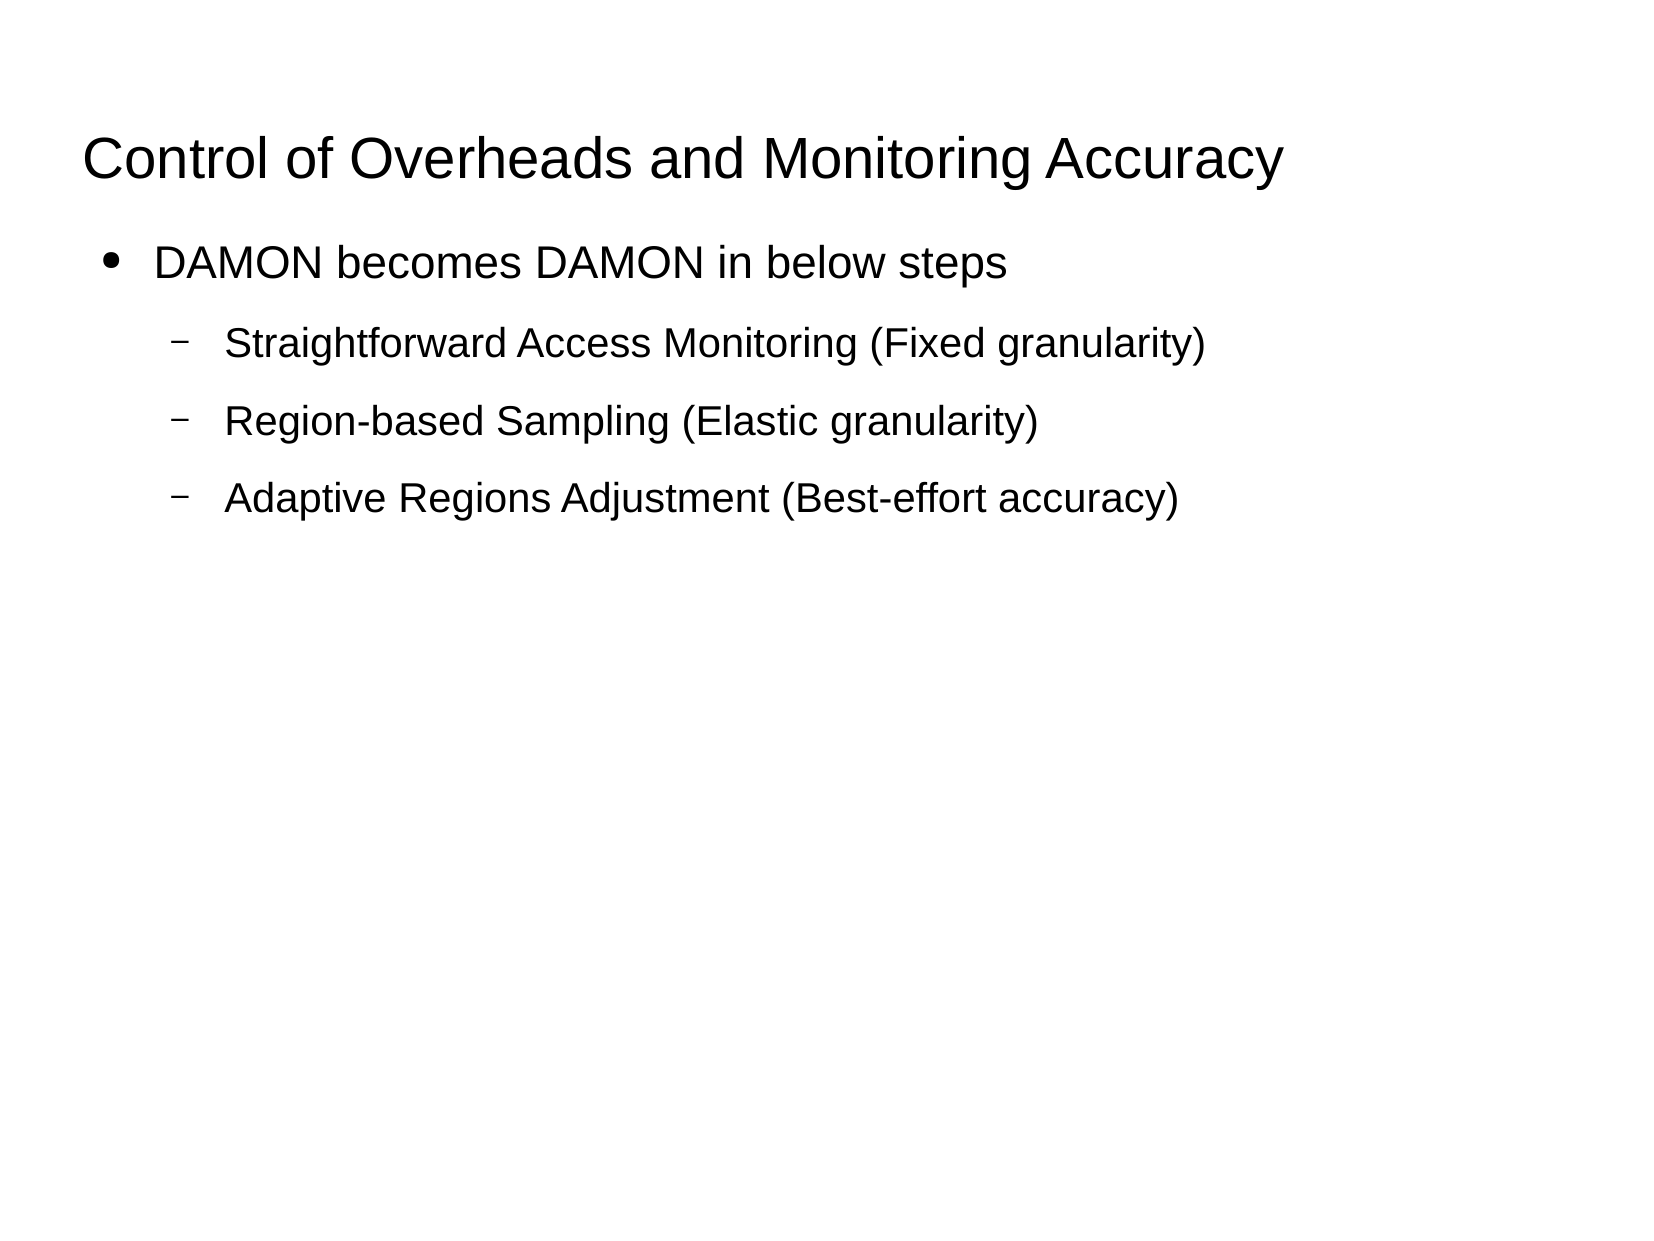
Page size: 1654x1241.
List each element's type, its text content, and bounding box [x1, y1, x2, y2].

title Control of Overheads and Monitoring Accuracy [82, 108, 1571, 210]
list DAMON becomes DAMON in below steps Straightforward Access Monitoring (Fixed granularity) Region-based Sampling (Elastic granularity) Adaptive Regions Adjustment (Best-effort accuracy) [82, 236, 1571, 1111]
